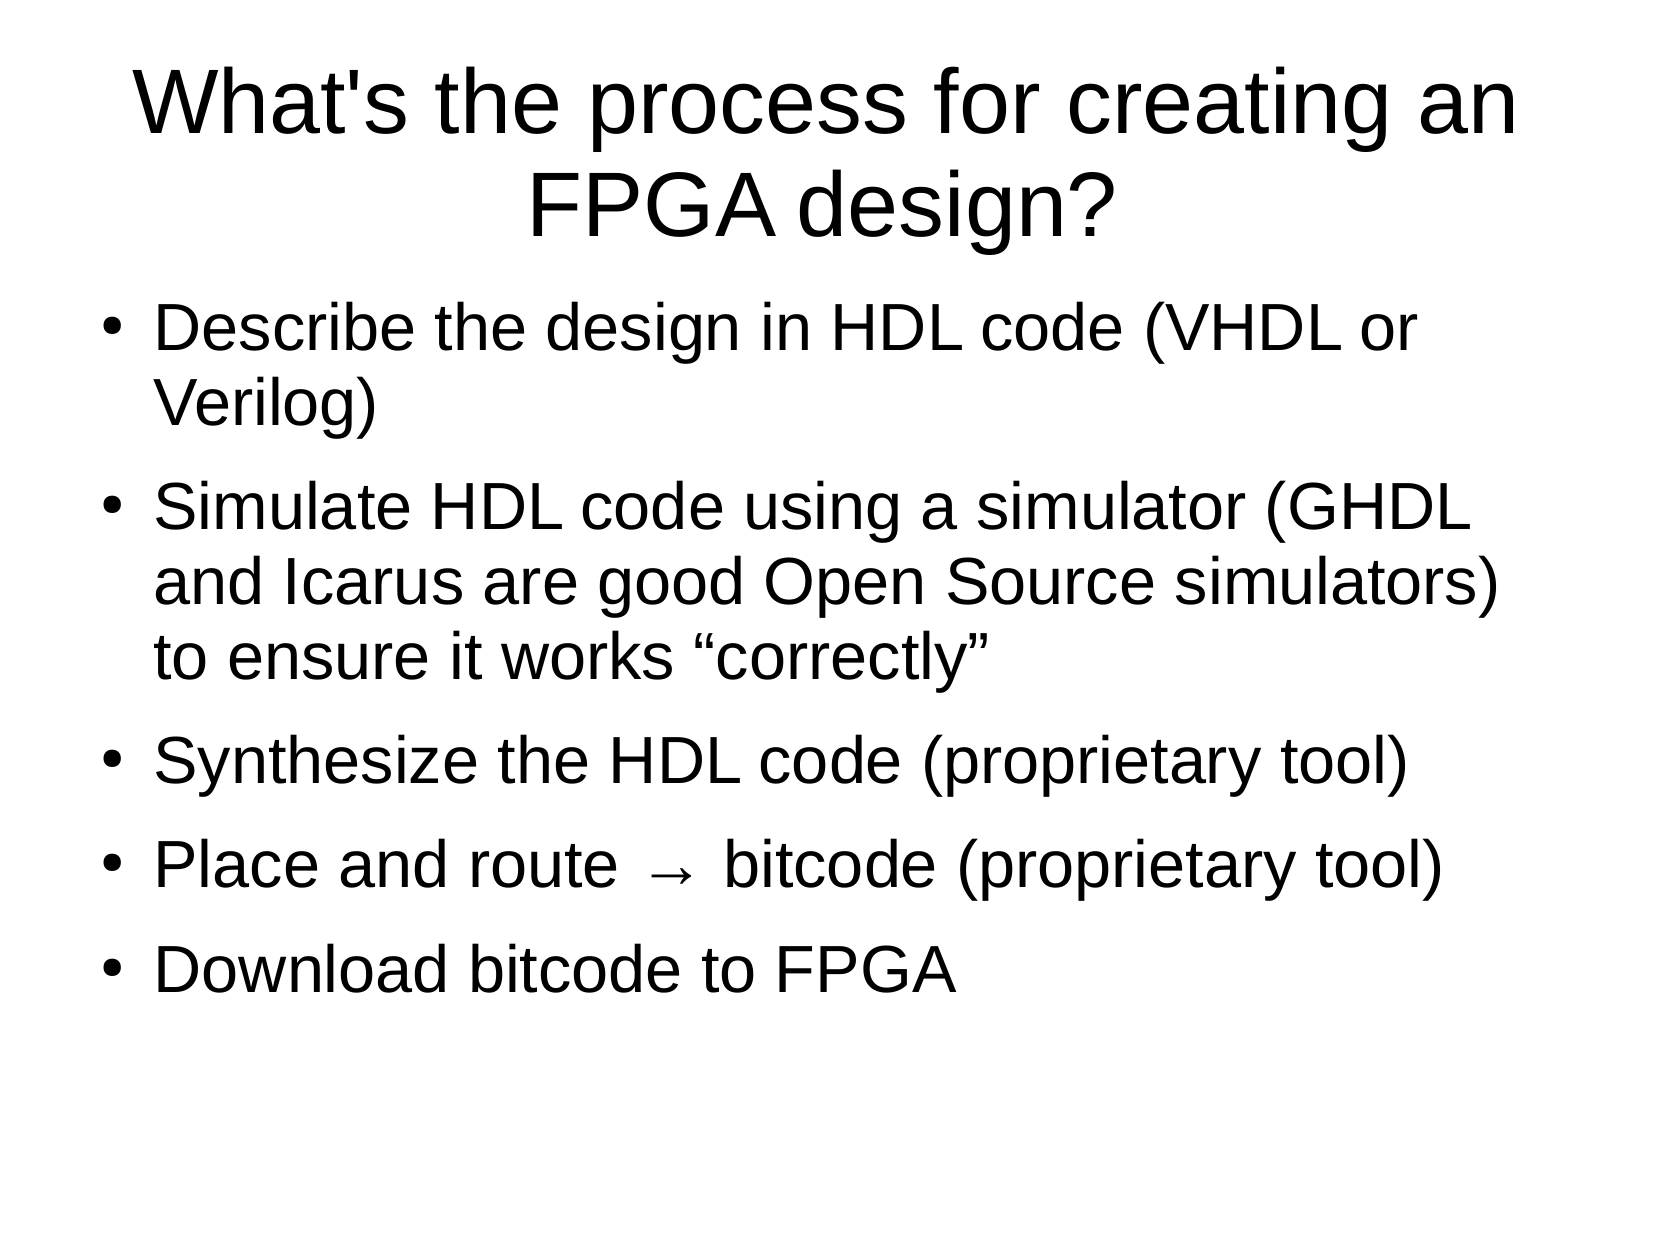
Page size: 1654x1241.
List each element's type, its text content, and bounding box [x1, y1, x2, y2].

list Describe the design in HDL code (VHDL or Verilog) Simulate HDL code using a simulator (GHDL and Icarus are good Open Source simulators) to ensure it works “correctly” Synthesize the HDL code (proprietary tool) Place and route → bitcode (proprietary tool) Download bitcode to FPGA [82, 290, 1571, 1109]
title What's the process for creating an FPGA design? [82, 50, 1571, 256]
